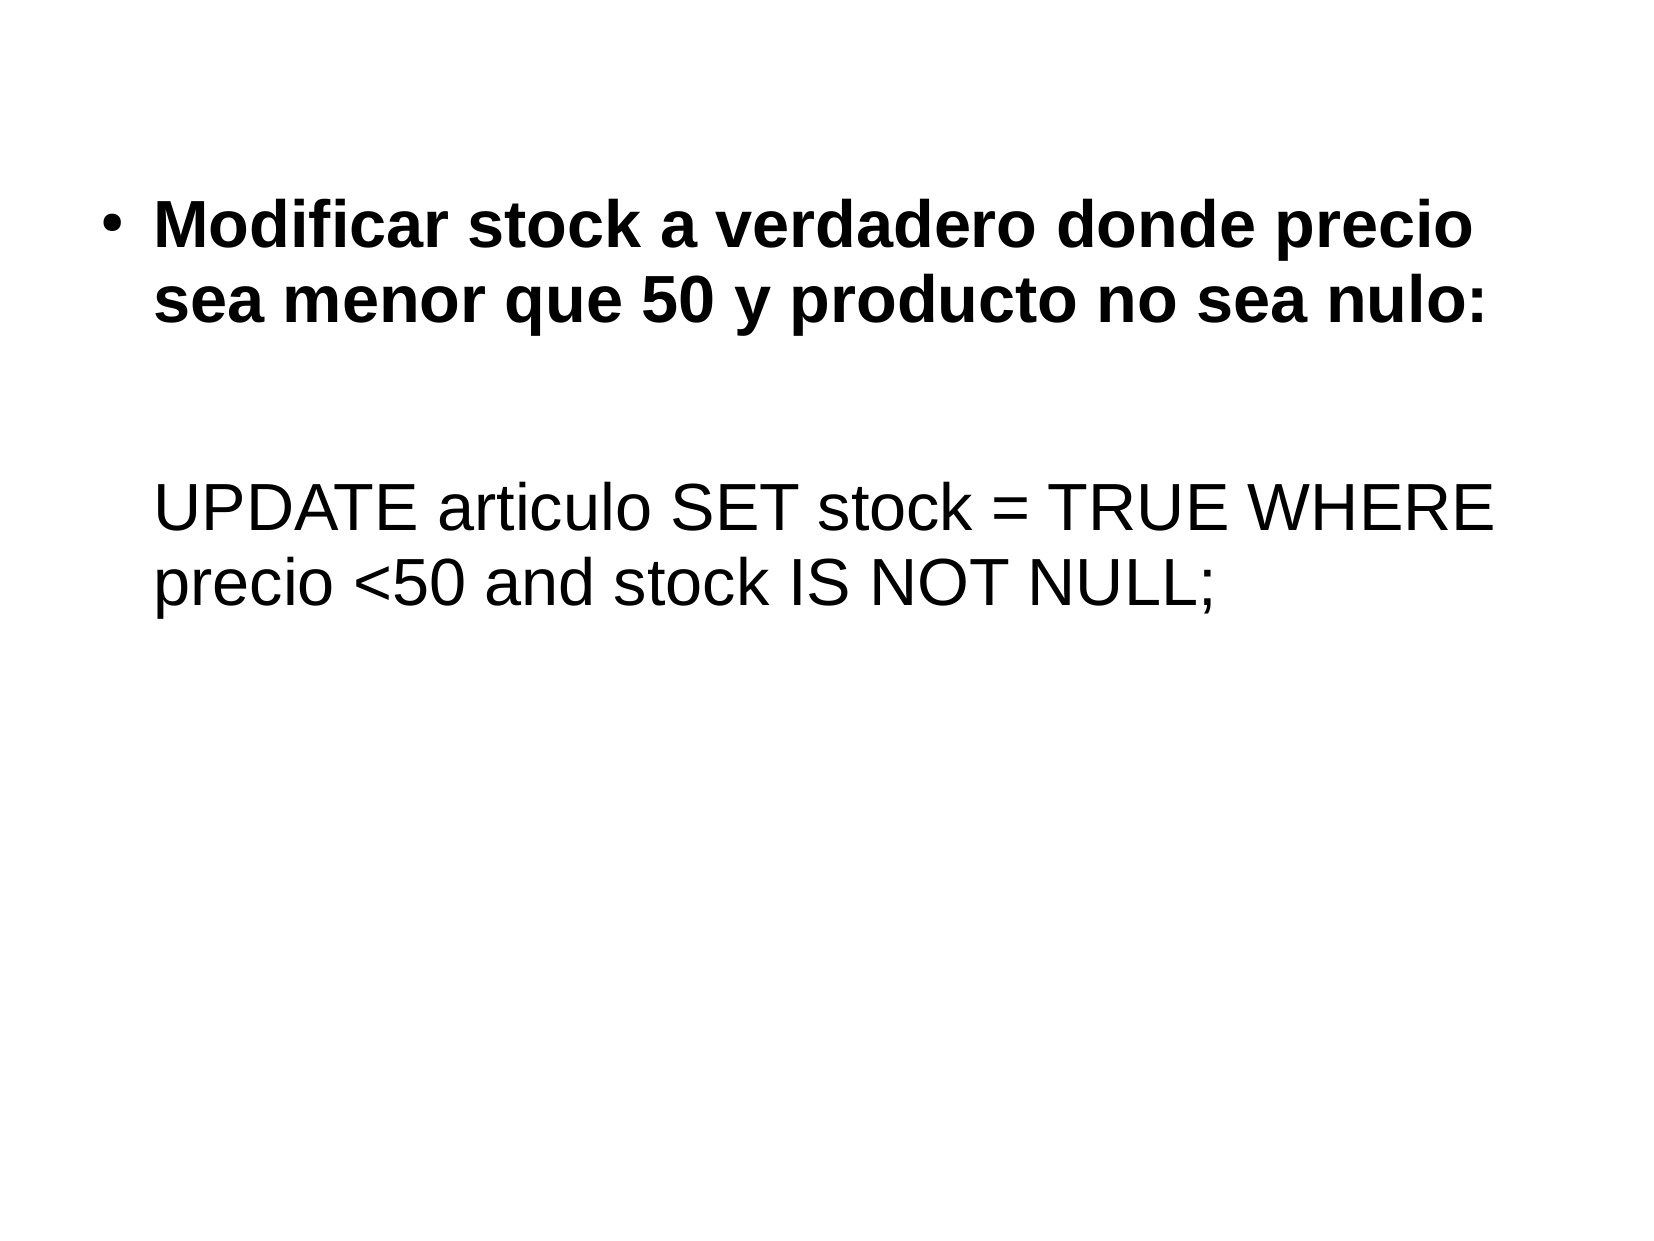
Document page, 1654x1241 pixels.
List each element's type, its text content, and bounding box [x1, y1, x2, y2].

list Modificar stock a verdadero donde precio sea menor que 50 y producto no sea nulo: UPDATE articulo SET stock = TRUE WHERE precio <50 and stock IS NOT NULL; [82, 82, 1571, 1010]
